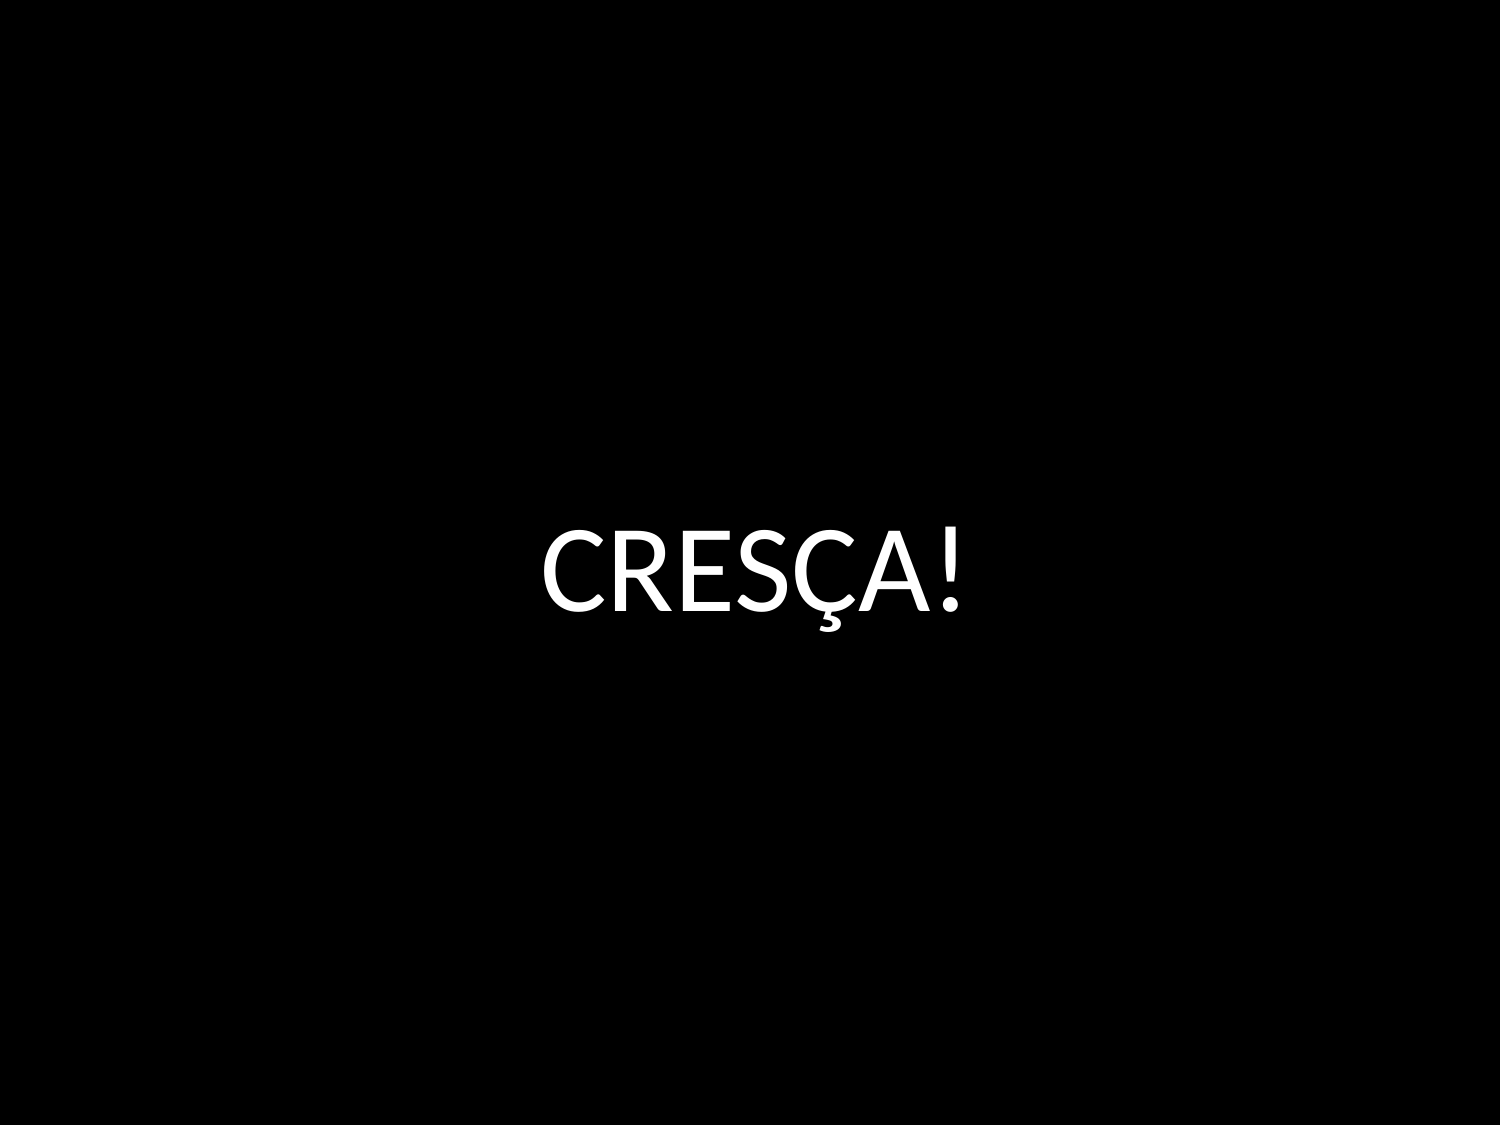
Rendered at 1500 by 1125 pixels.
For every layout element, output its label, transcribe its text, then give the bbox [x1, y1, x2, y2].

title CRESÇA! [46, 45, 1465, 1079]
